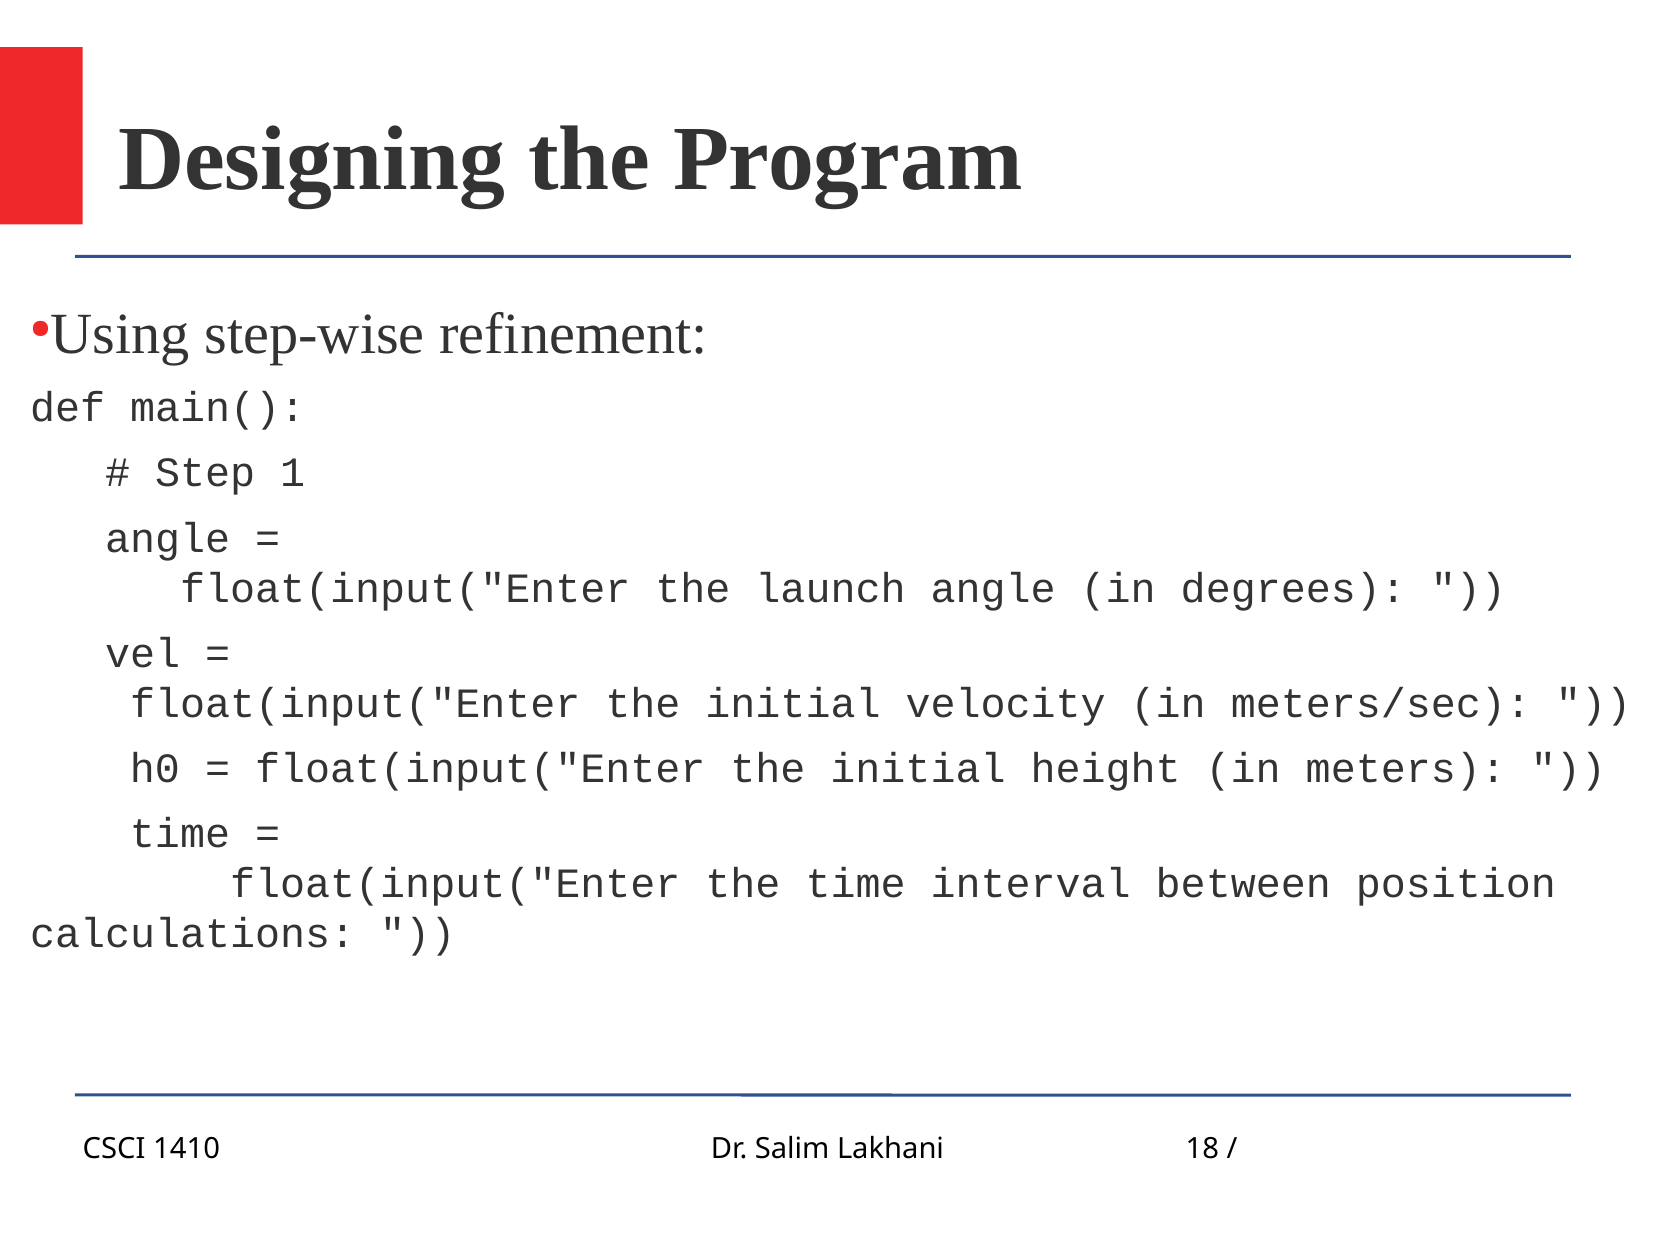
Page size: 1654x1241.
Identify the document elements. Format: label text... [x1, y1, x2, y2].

list Using step-wise refinement: def main(): # Step 1 angle = float(input("Enter the launch angle (in degrees): ")) vel = float(input("Enter the initial velocity (in meters/sec): ")) h0 = float(input("Enter the initial height (in meters): ")) time = float(input("Enter the time interval between position calculations: ")) [30, 295, 1636, 1080]
text_box / [1185, 1129, 1571, 1216]
text_box CSCI 1410 [82, 1129, 468, 1216]
text_box Dr. Salim Lakhani [565, 1129, 1090, 1216]
title Designing the Program [118, 49, 1571, 257]
